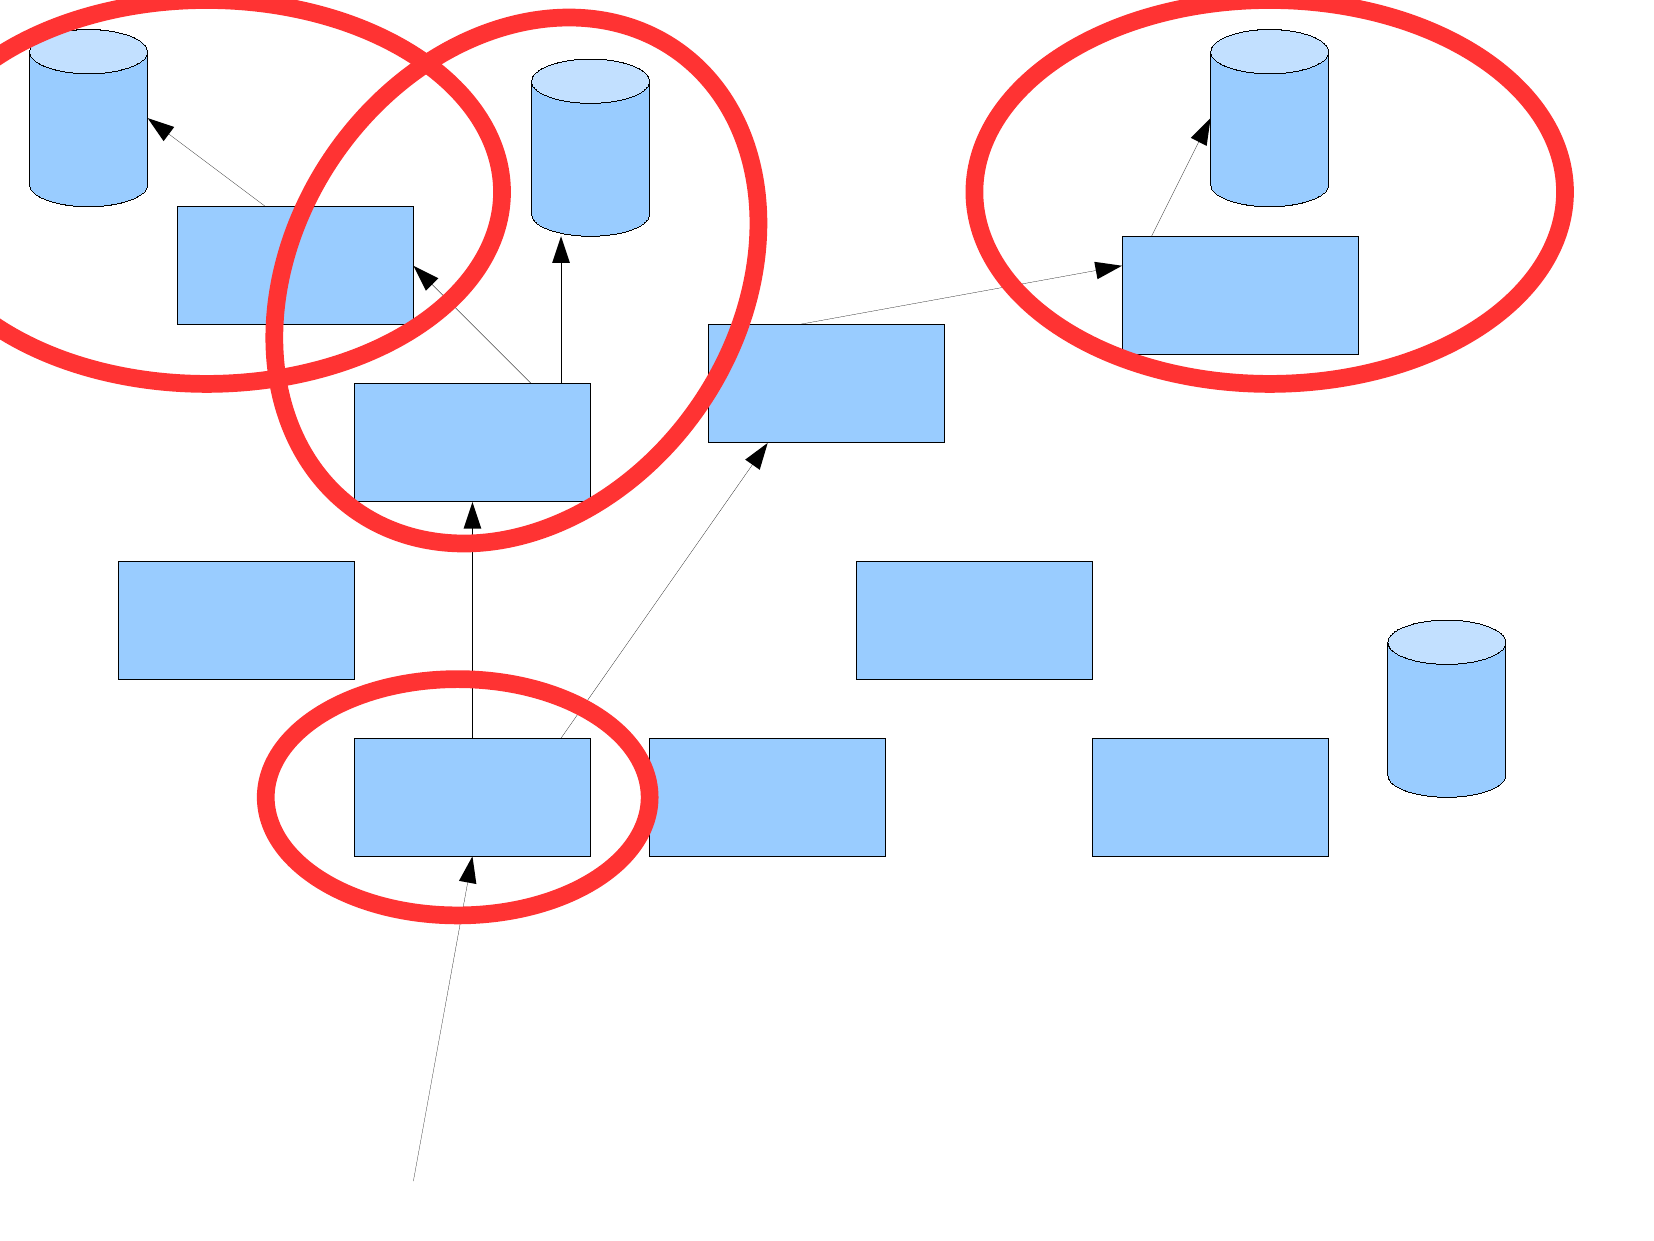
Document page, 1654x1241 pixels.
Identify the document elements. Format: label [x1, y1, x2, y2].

text_box [354, 383, 591, 502]
text_box [354, 738, 591, 857]
text_box [118, 561, 355, 680]
text_box [708, 324, 730, 372]
text_box [1210, 54, 1329, 207]
text_box [1387, 643, 1506, 798]
text_box [531, 84, 650, 237]
text_box [856, 561, 1093, 680]
text_box [1092, 738, 1329, 857]
text_box [649, 738, 886, 857]
text_box [284, 206, 414, 325]
text_box [1122, 236, 1359, 355]
text_box [177, 206, 294, 325]
text_box [29, 54, 148, 207]
text_box [708, 324, 945, 443]
